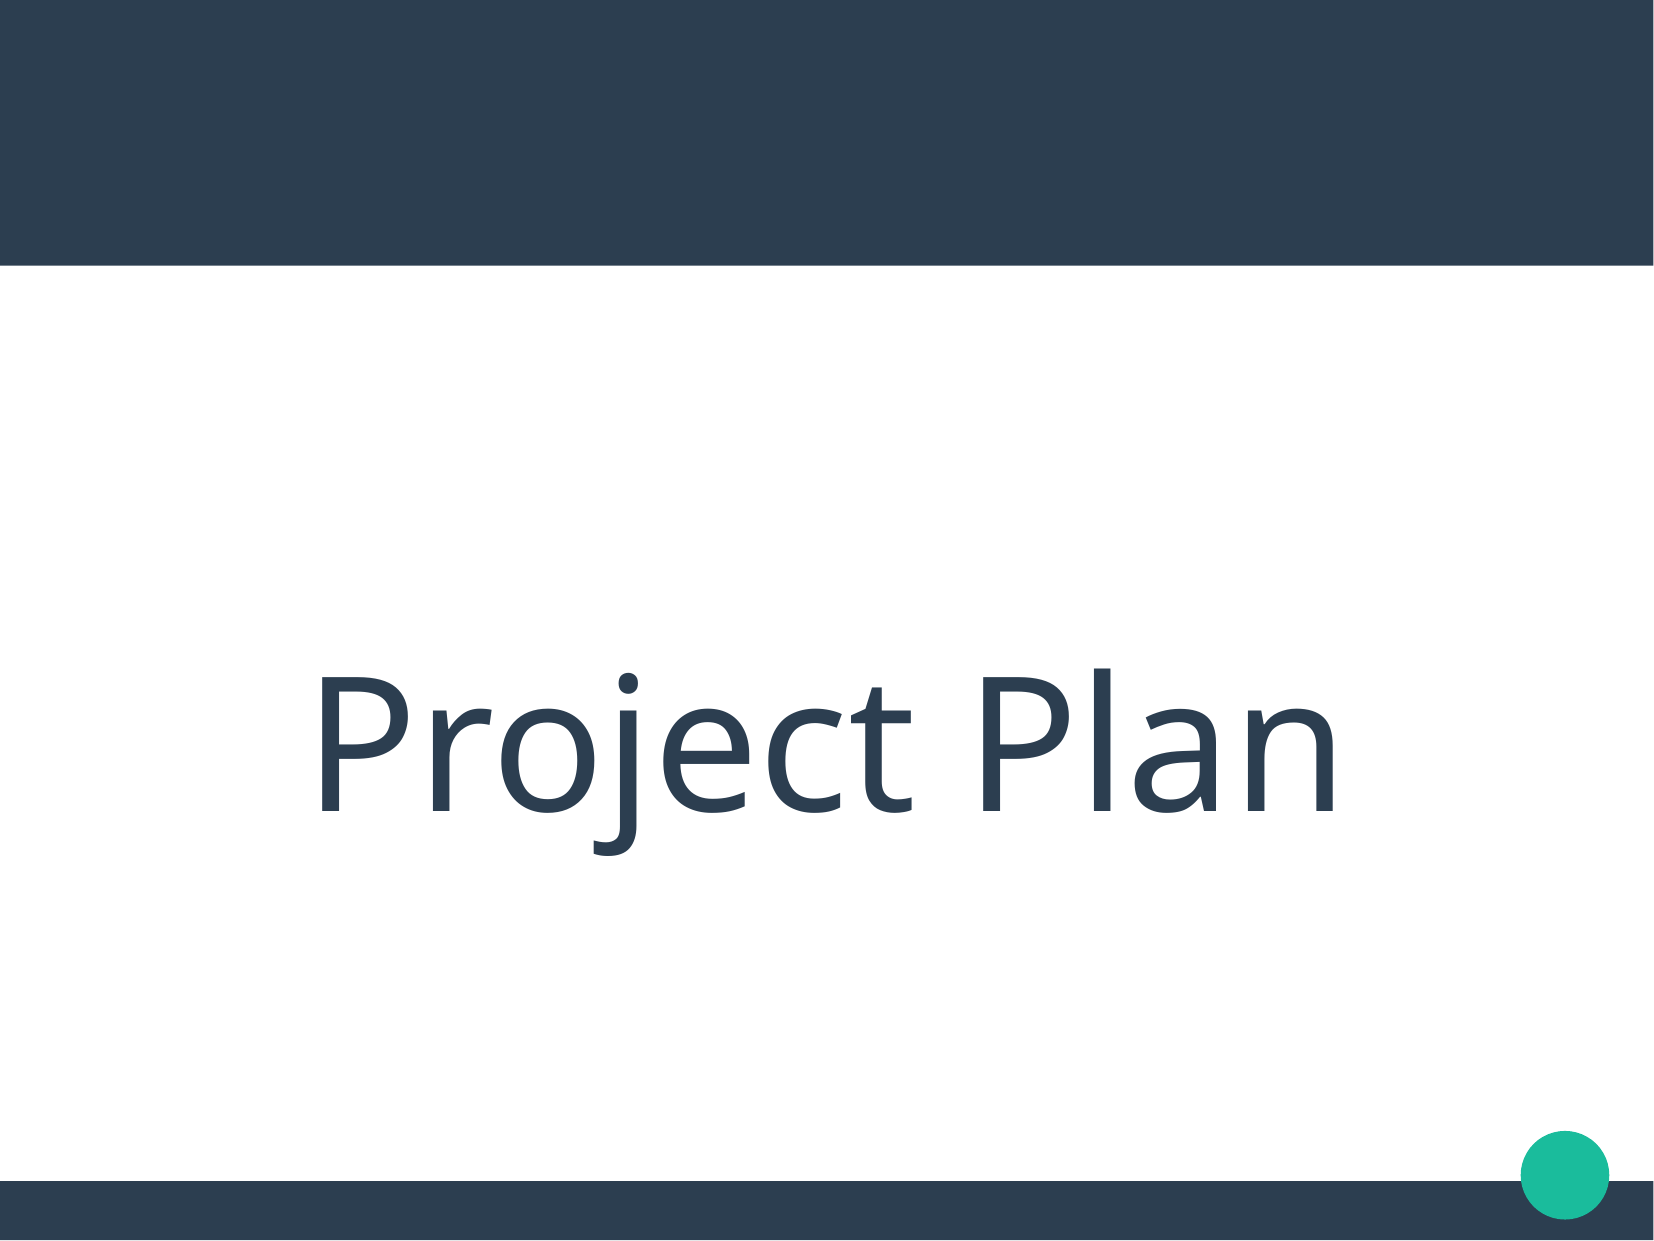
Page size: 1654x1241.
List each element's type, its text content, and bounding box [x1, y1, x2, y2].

subtitle Project Plan [59, 324, 1595, 1152]
